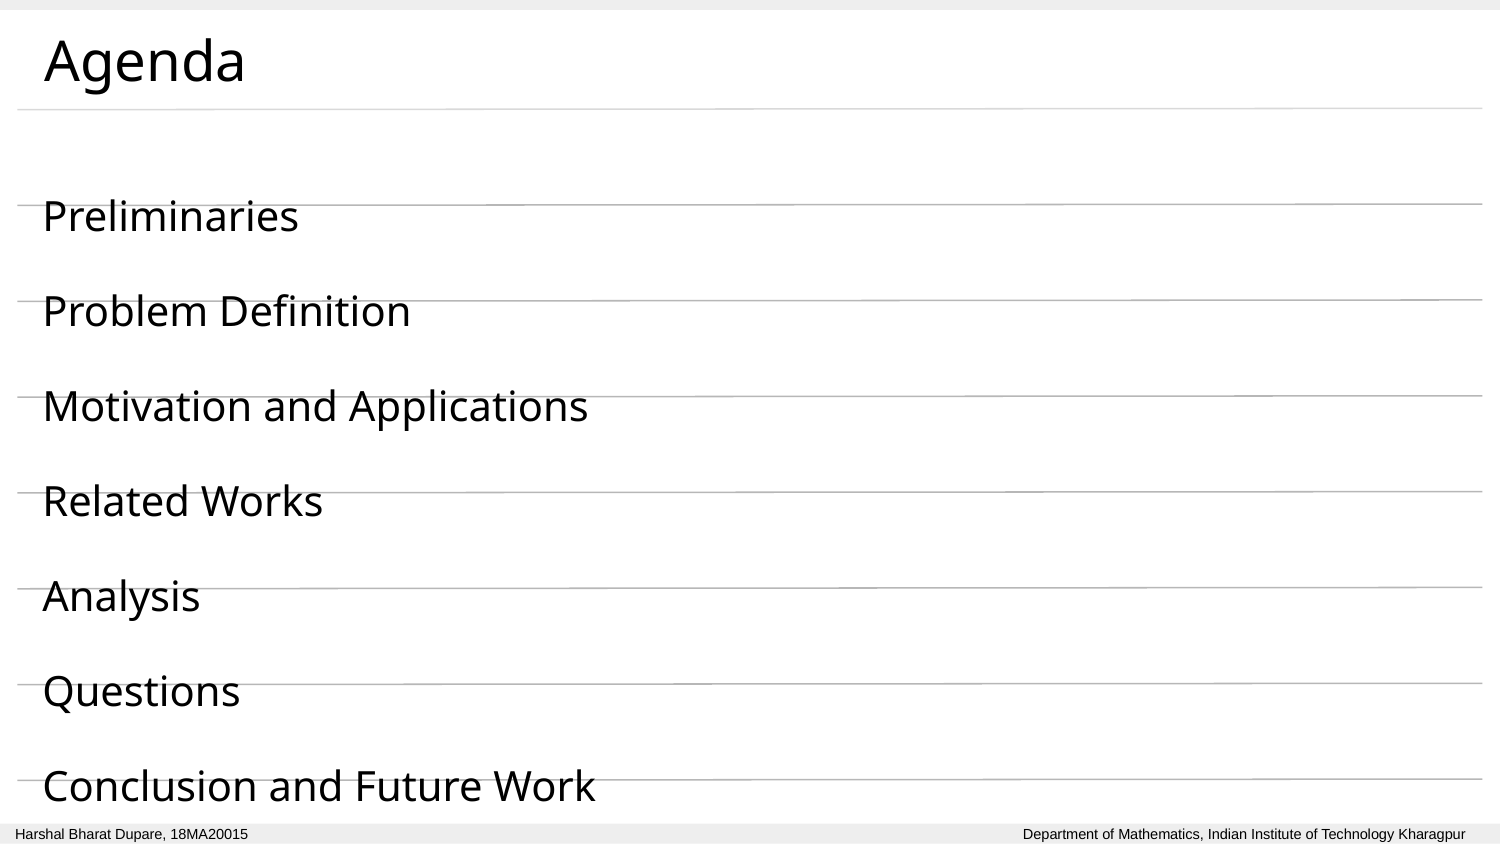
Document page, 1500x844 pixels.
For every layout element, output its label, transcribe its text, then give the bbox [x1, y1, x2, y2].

text_box Agenda [0, 10, 1500, 108]
text_box Preliminaries Problem Definition Motivation and Applications Related Works Analysis Questions Conclusion and Future Work [27, 129, 1470, 825]
text_box [0, 0, 1500, 10]
text_box Harshal Bharat Dupare, 18MA20015 Department of Mathematics, Indian Institute of Technology Kharagpur [0, 823, 1500, 844]
